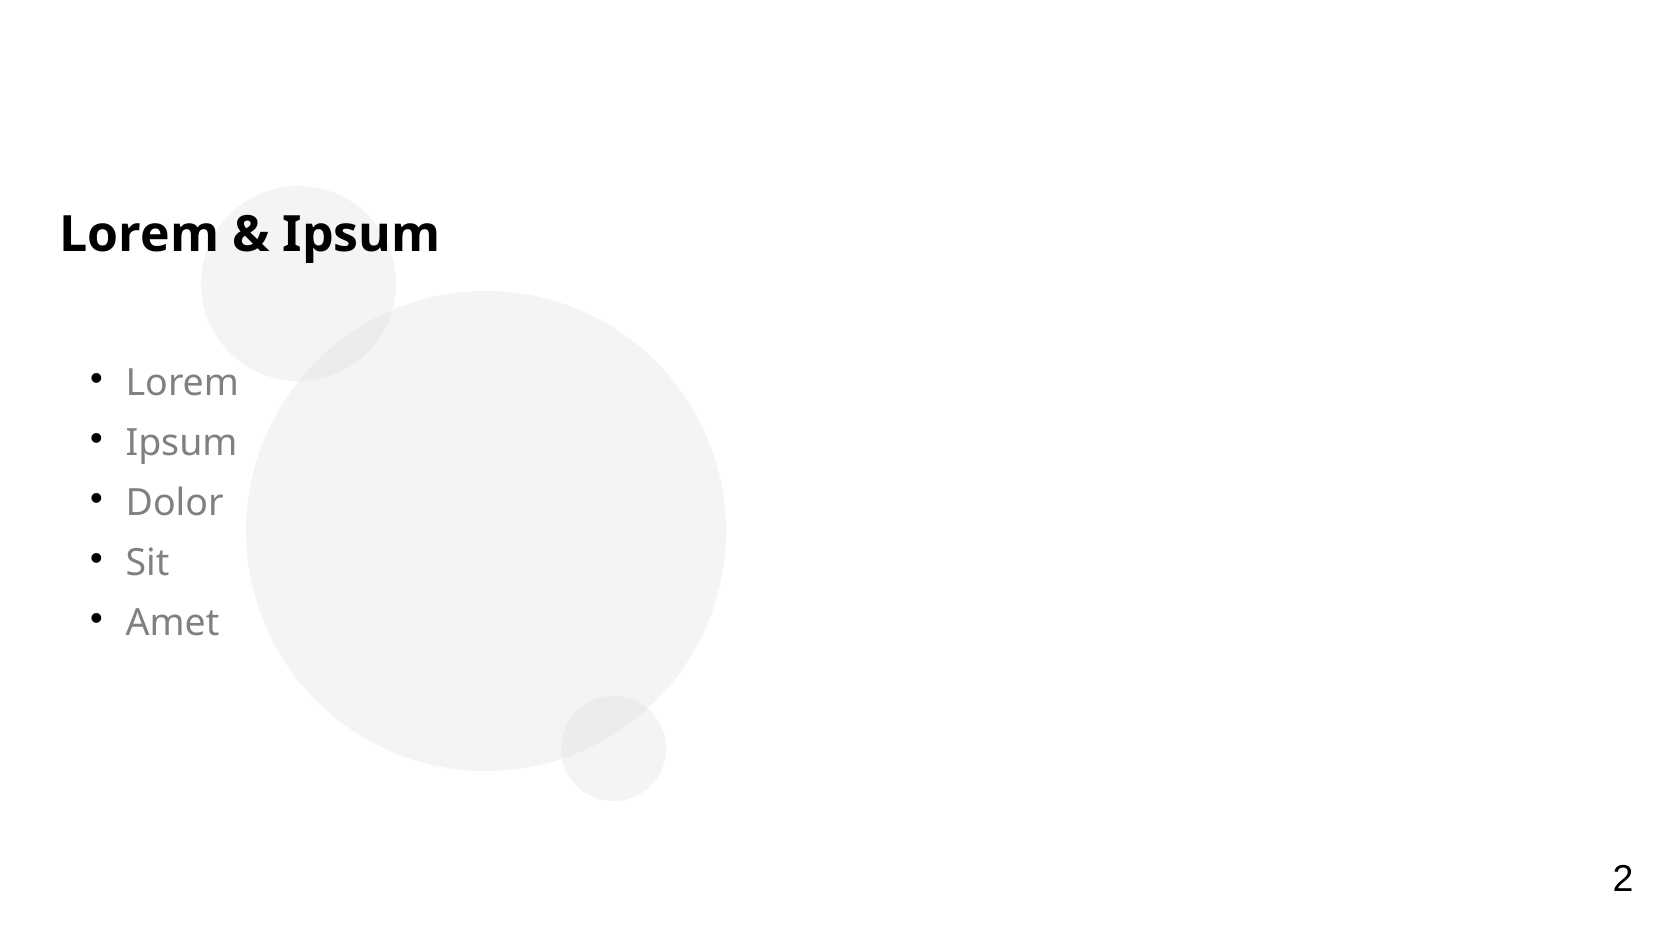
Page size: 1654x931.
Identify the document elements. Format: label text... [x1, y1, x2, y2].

text_box Lorem & Ipsum [44, 193, 600, 259]
text_box Lorem Ipsum Dolor Sit Amet [75, 350, 1005, 680]
